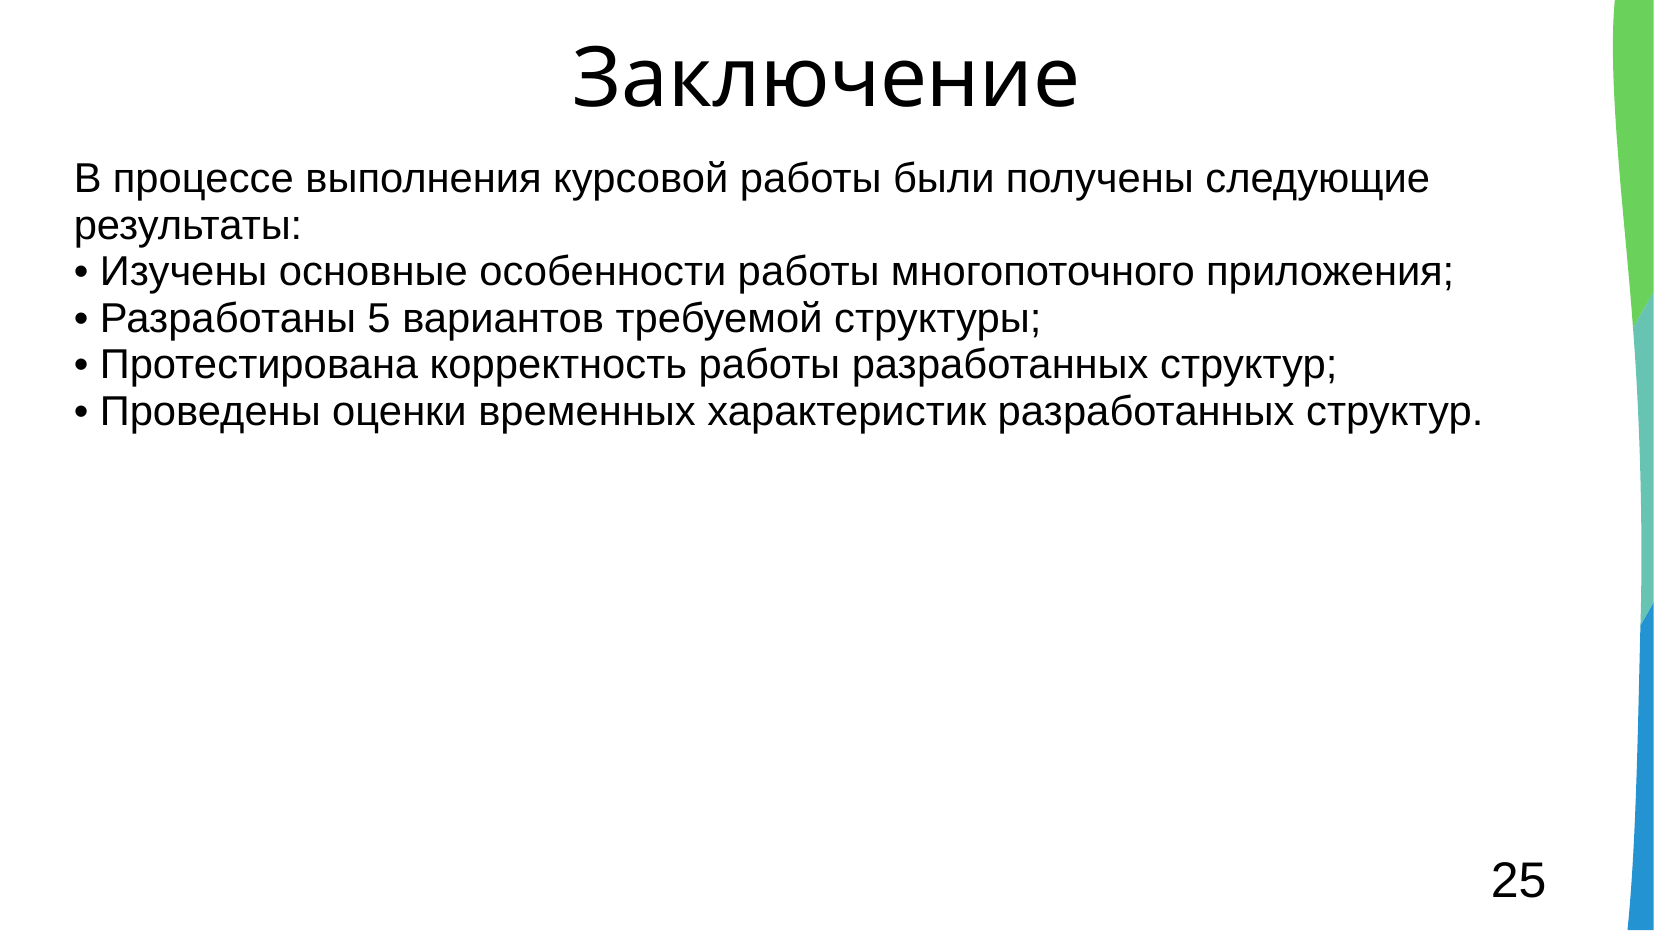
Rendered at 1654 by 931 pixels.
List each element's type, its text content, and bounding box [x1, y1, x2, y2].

text_box В процессе выполнения курсовой работы были получены следующие результаты: • Изучены основные особенности работы многопоточного приложения; • Разработаны 5 вариантов требуемой структуры; • Протестирована корректность работы разработанных структур; • Проведены оценки временных характеристик разработанных структур. [59, 147, 1595, 665]
title Заключение [0, 0, 1654, 148]
text_box <number> [1476, 845, 1654, 916]
